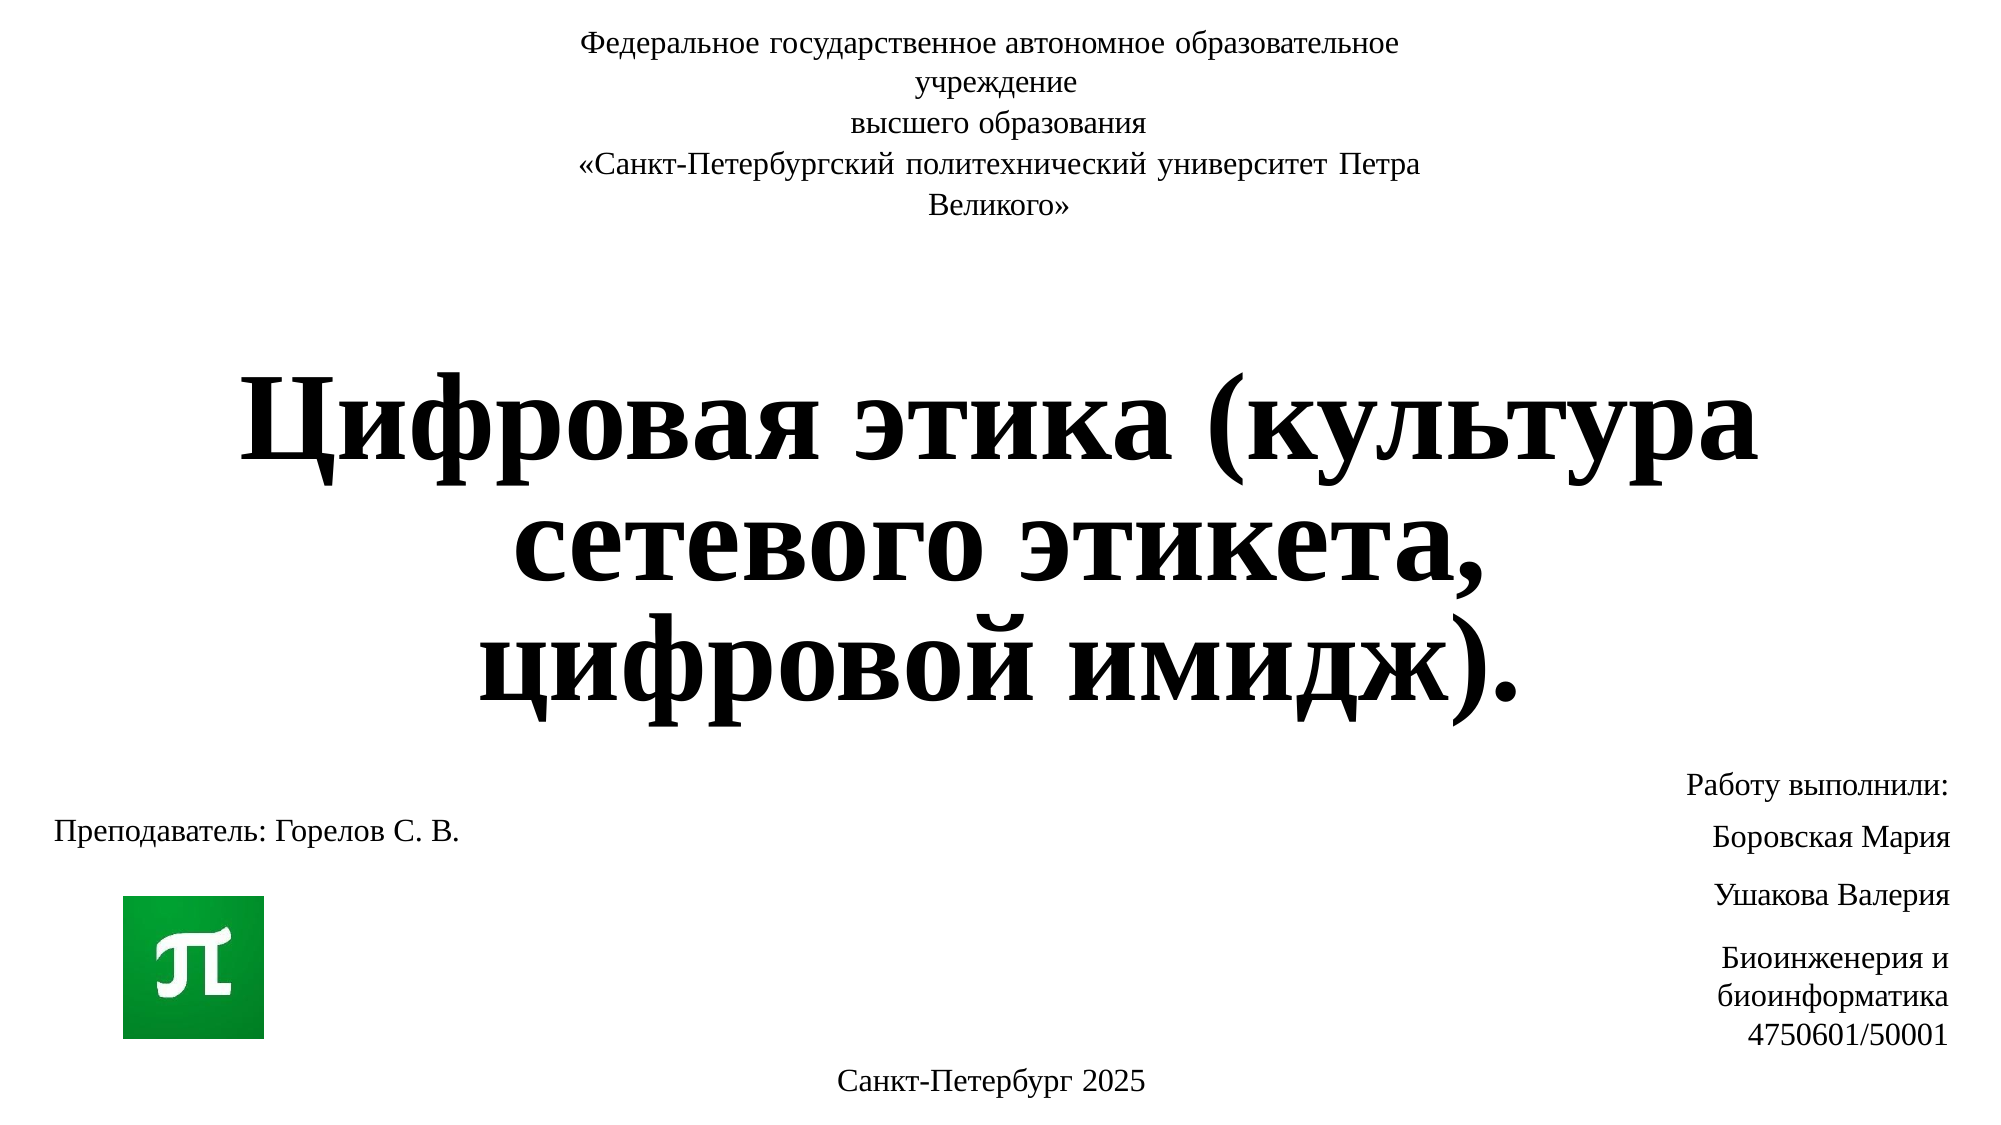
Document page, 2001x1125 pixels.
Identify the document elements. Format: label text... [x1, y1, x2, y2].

text_box Федеральное государственное автономное образовательное учреждение [578, 19, 1420, 98]
title высшего образования «Санкт-Петербургский политехнический университет Петра Великого» [570, 98, 1427, 282]
text_box Санкт-Петербург 2025 [834, 1057, 1153, 1099]
text_box Цифровая этика (культура сетевого этикета, цифровой имидж). Работу выполнили: [211, 333, 1955, 803]
picture [123, 896, 264, 1040]
text_box Преподаватель: Горелов С. В. [51, 807, 472, 849]
text_box Боровская Мария Ушакова Валерия Биоинженерия и биоинформатика 4750601/50001 [1255, 803, 1951, 1053]
